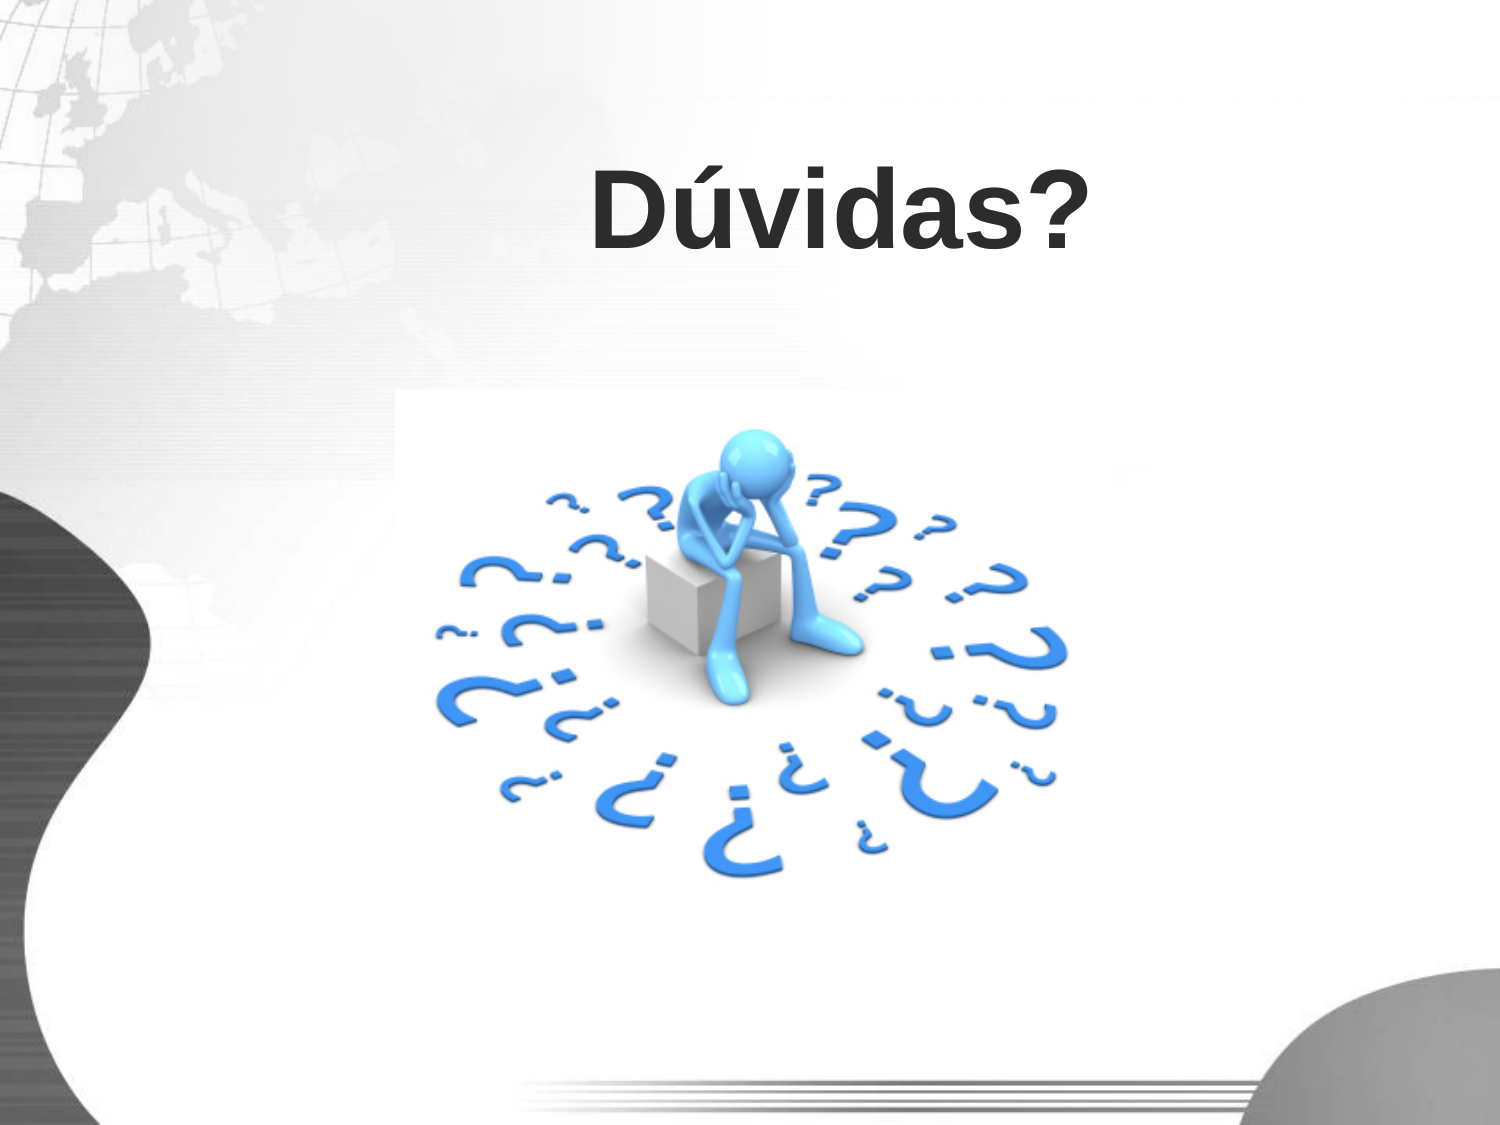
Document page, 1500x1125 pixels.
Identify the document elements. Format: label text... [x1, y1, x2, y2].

list Dúvidas? [159, 128, 1468, 1086]
picture [0, 0, 1500, 1125]
